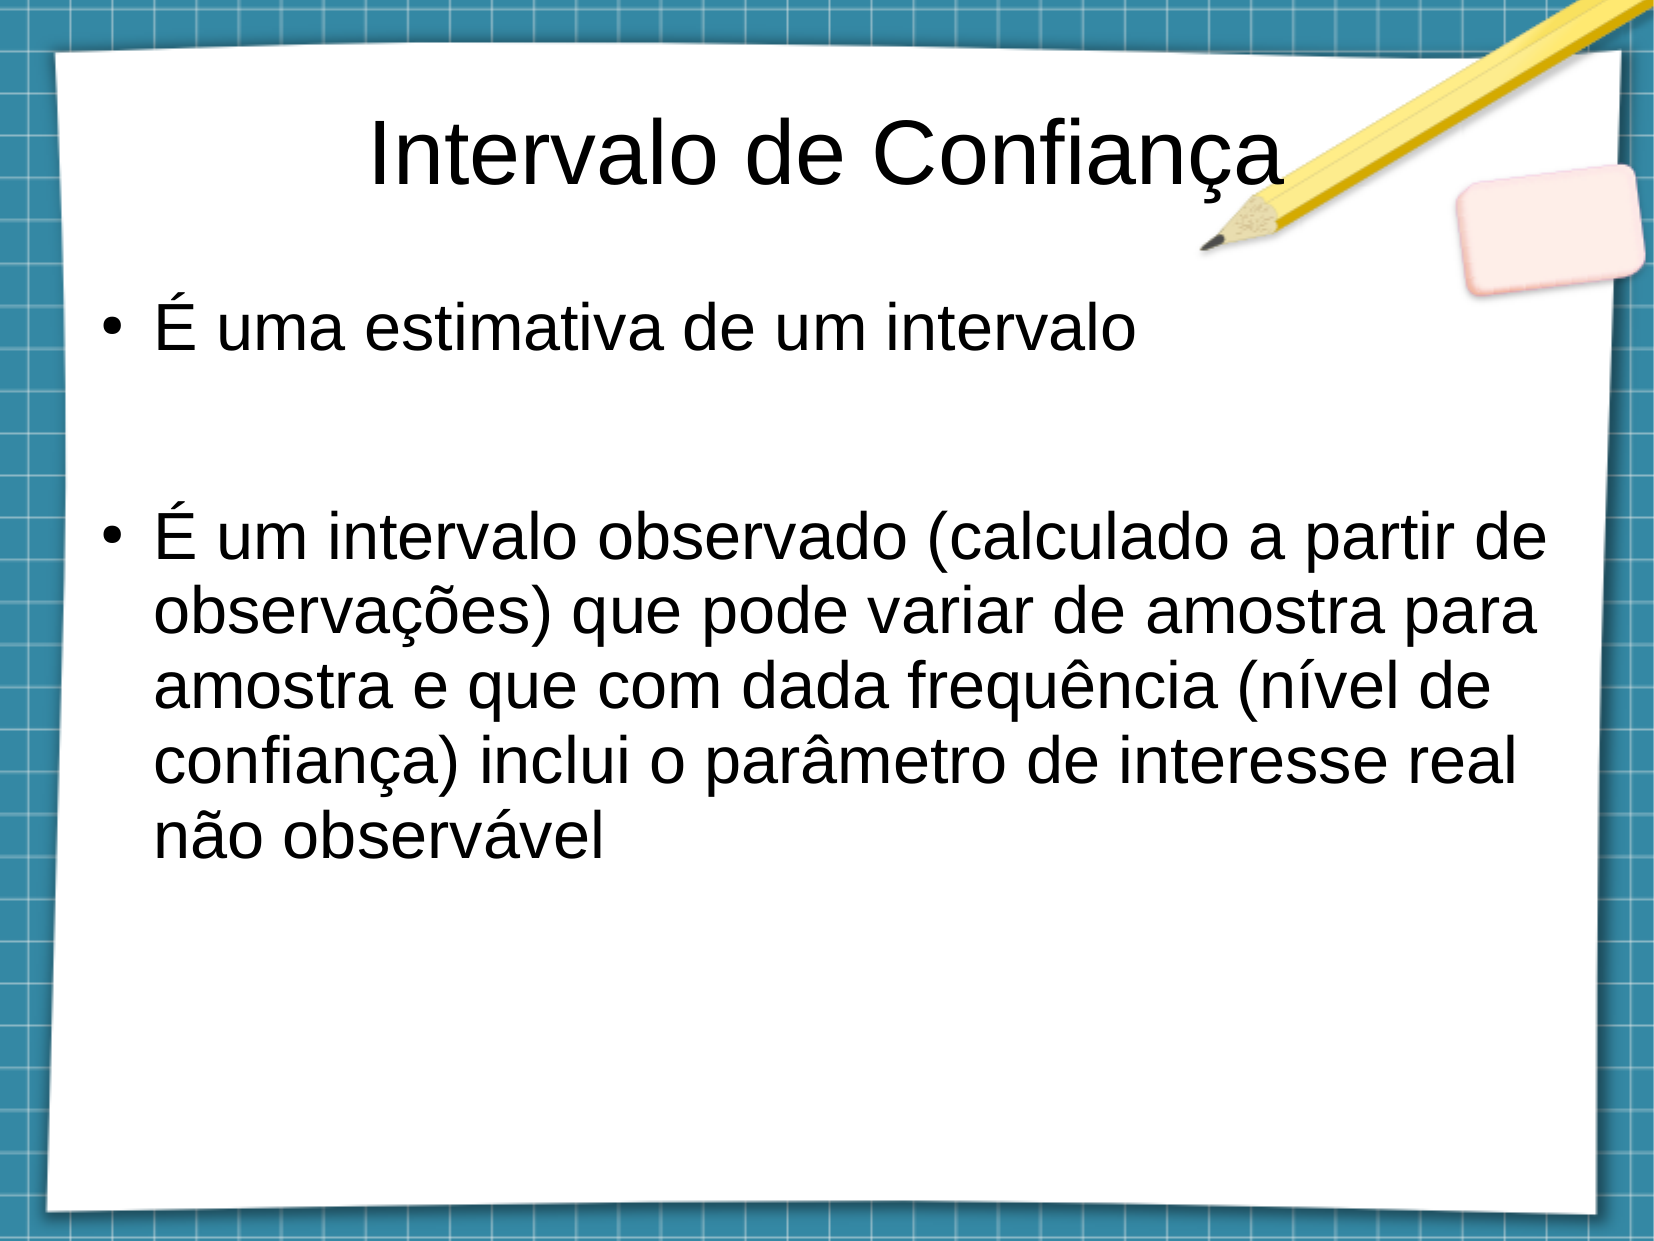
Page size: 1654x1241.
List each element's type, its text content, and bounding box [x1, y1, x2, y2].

list É uma estimativa de um intervalo É um intervalo observado (calculado a partir de observações) que pode variar de amostra para amostra e que com dada frequência (nível de confiança) inclui o parâmetro de interesse real não observável [82, 290, 1571, 1010]
title Intervalo de Confiança [82, 49, 1571, 257]
picture [0, 0, 1654, 1241]
